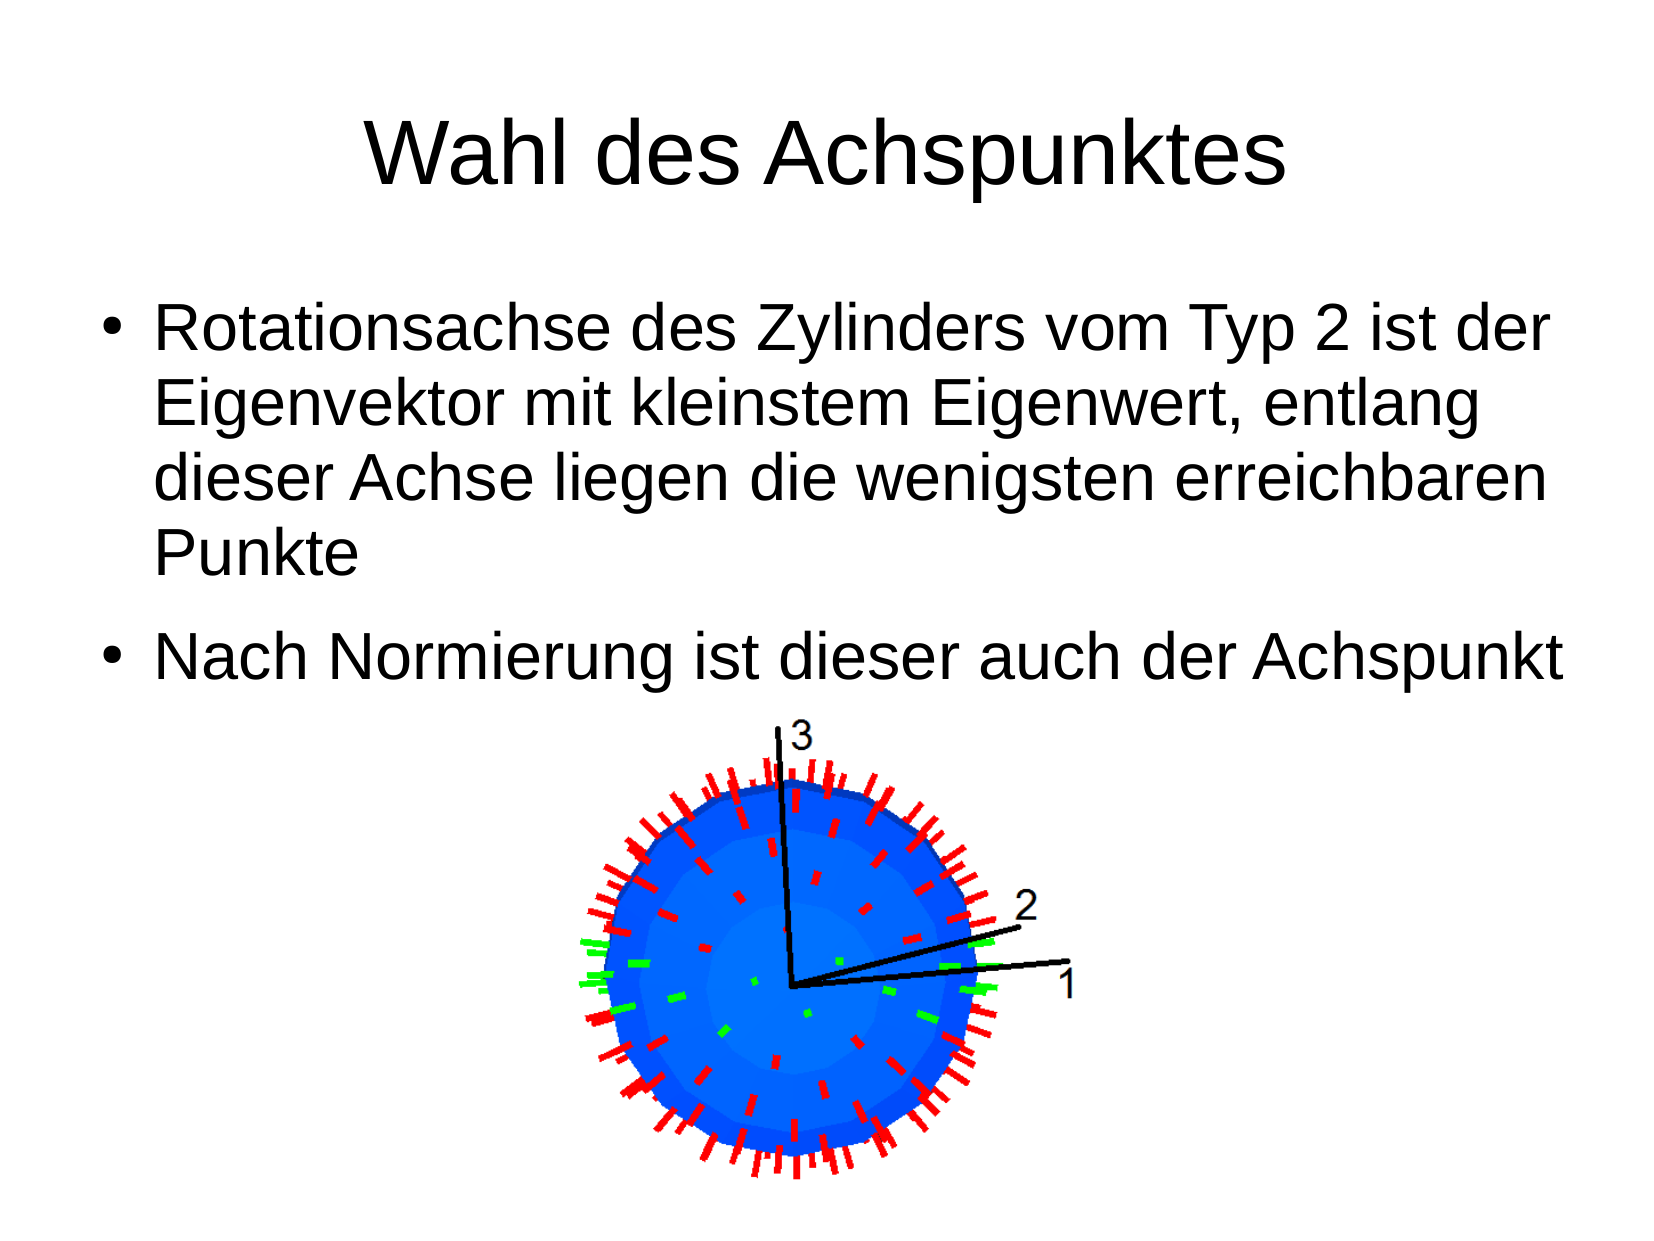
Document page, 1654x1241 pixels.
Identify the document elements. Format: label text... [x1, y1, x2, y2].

list Rotationsachse des Zylinders vom Typ 2 ist der Eigenvektor mit kleinstem Eigenwert, entlang dieser Achse liegen die wenigsten erreichbaren Punkte Nach Normierung ist dieser auch der Achspunkt [82, 290, 1619, 694]
picture [571, 716, 1083, 1193]
title Wahl des Achspunktes [82, 49, 1571, 257]
